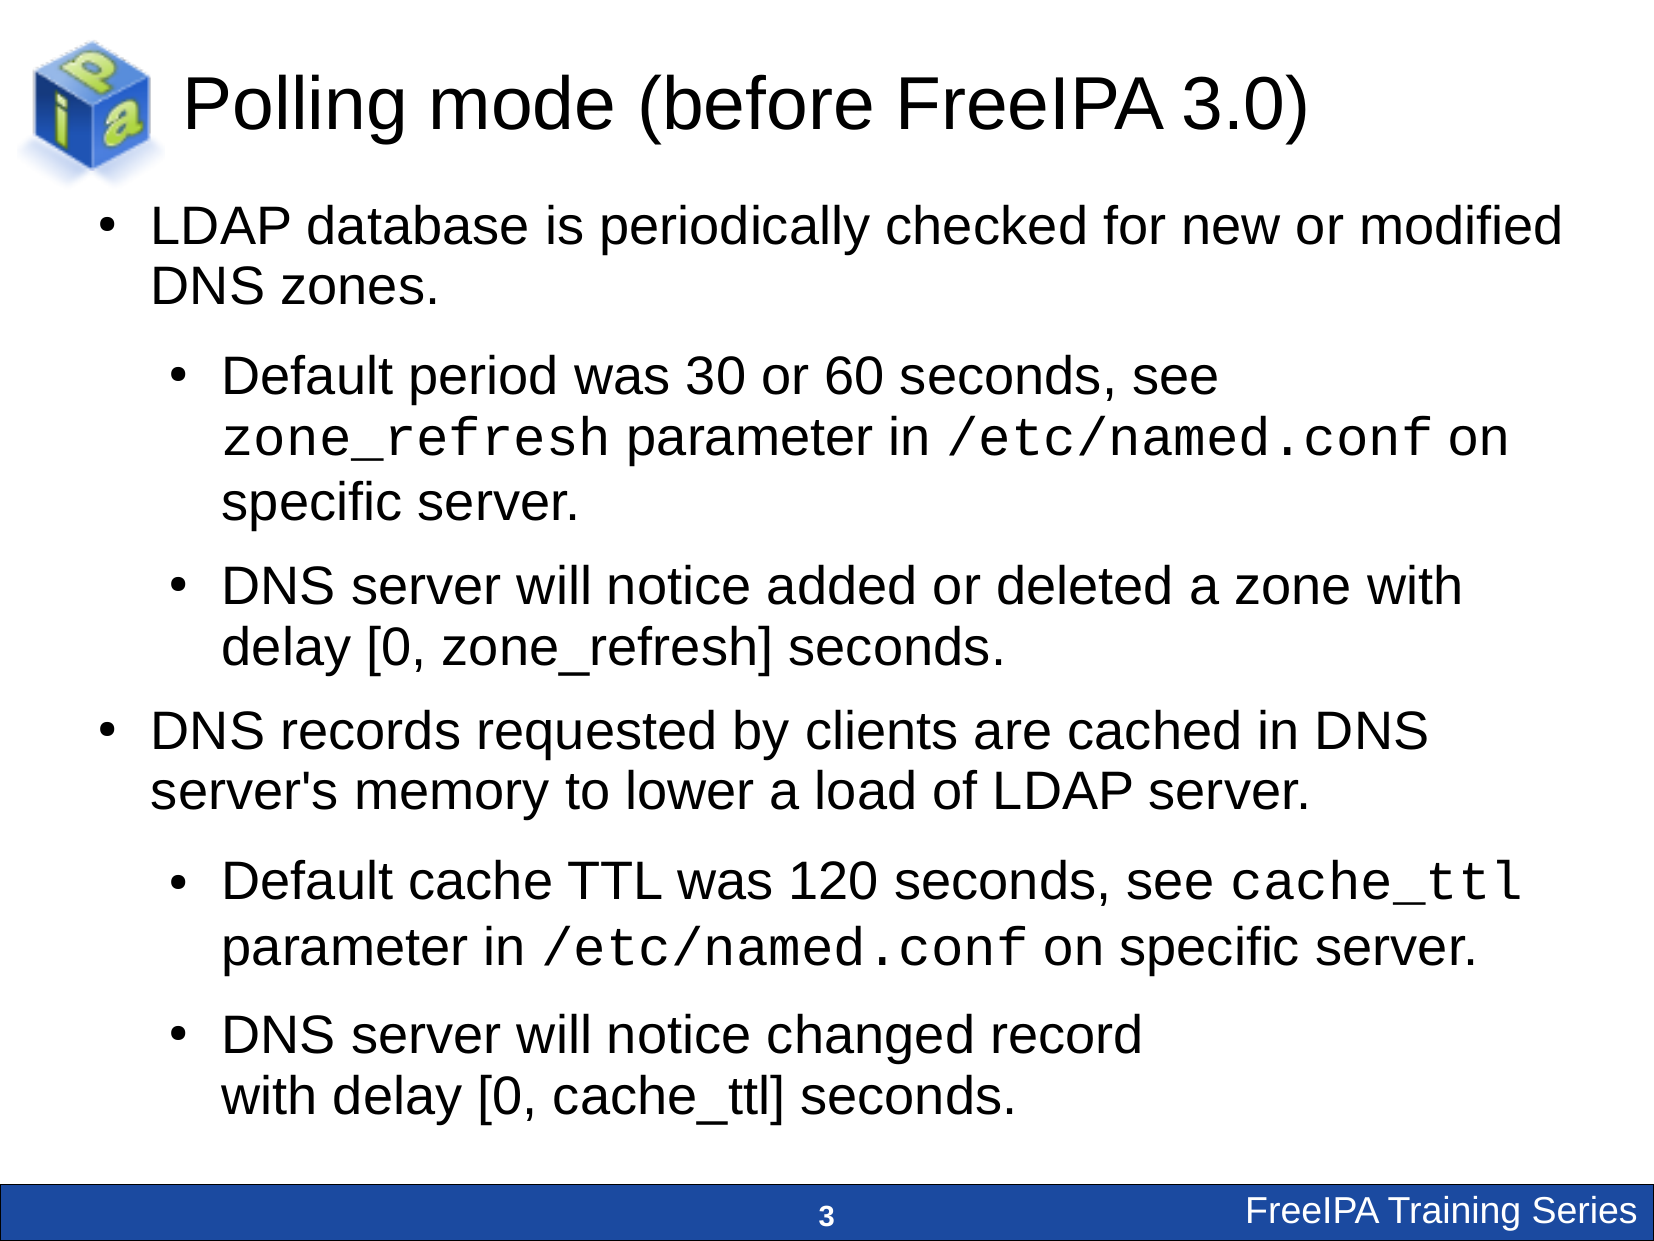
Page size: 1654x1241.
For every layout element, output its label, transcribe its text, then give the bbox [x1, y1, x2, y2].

list LDAP database is periodically checked for new or modified DNS zones. Default period was 30 or 60 seconds, see zone_refresh parameter in /etc/named.conf on specific server. DNS server will notice added or deleted a zone with delay [0, zone_refresh] seconds. DNS records requested by clients are cached in DNS server's memory to lower a load of LDAP server. Default cache TTL was 120 seconds, see cache_ttl parameter in /etc/named.conf on specific server. DNS server will notice changed record with delay [0, cache_ttl] seconds. [79, 195, 1569, 1126]
picture [17, 34, 165, 193]
title Polling mode (before FreeIPA 3.0) [182, 31, 1579, 177]
